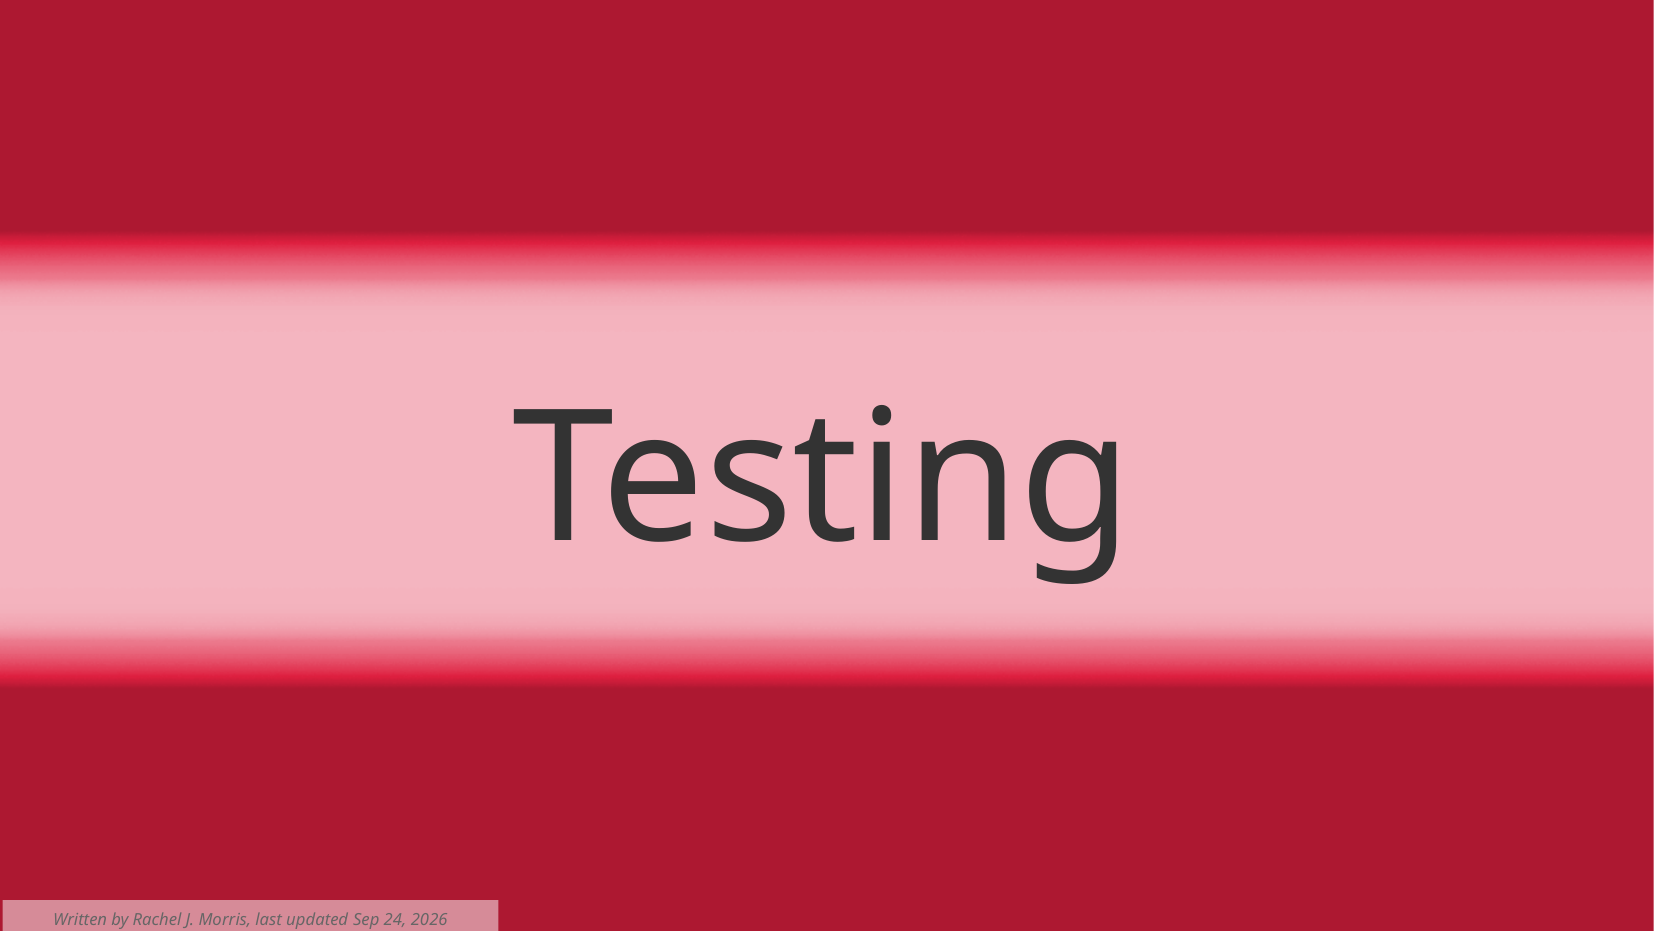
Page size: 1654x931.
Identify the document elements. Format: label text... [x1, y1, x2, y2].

picture [0, 0, 1654, 931]
title Testing [64, 60, 1582, 879]
text_box Written by Rachel J. Morris, last updated Jan 23, 2018 [2, 900, 499, 931]
